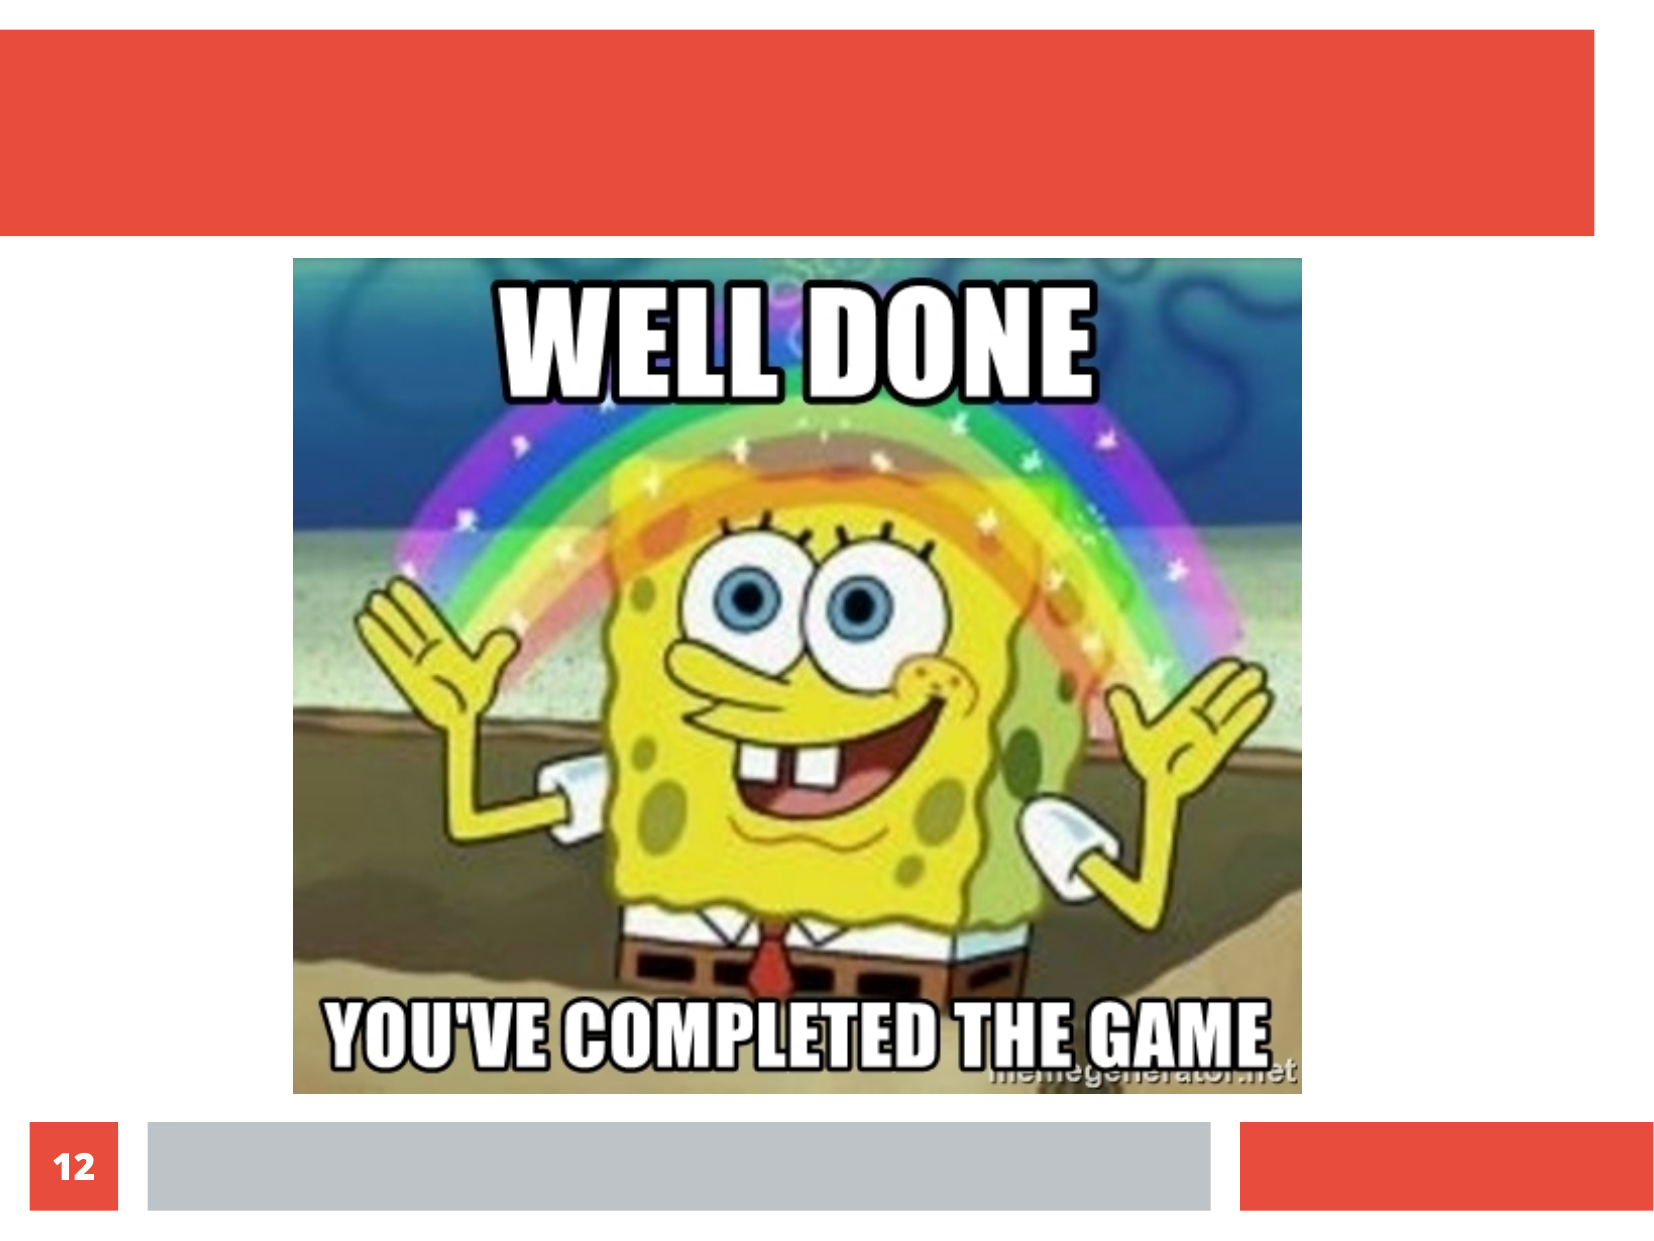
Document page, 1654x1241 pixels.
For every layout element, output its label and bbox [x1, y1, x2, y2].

picture [293, 258, 1302, 1094]
